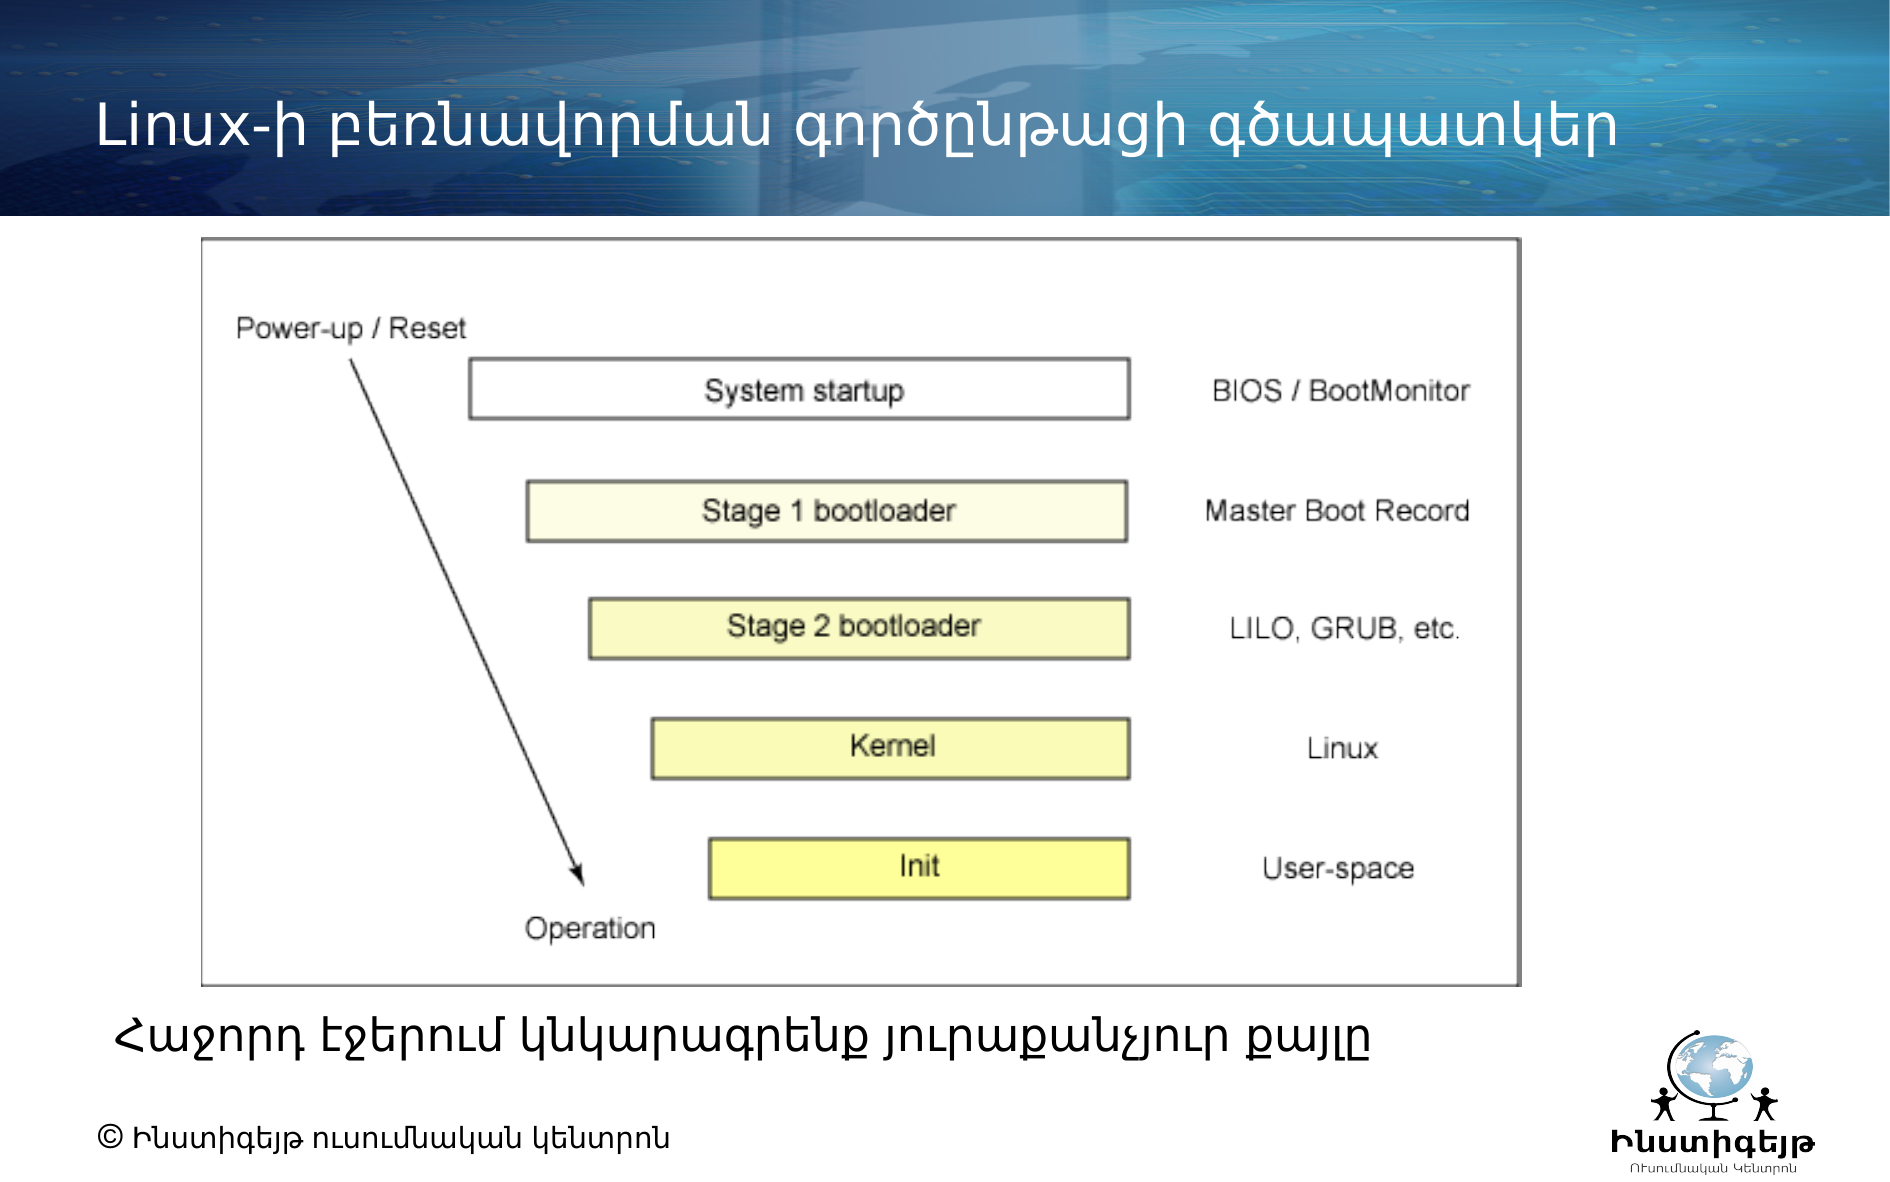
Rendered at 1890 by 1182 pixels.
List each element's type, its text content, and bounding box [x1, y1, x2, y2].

picture [1612, 1062, 1815, 1175]
title Linux-ի բեռնավորման գործընթացի գծապատկեր [94, 47, 1793, 217]
picture [0, 0, 1890, 216]
list Հաջորդ էջերում կնկարագրենք յուրաքանչյուր քայլը [59, 236, 1831, 1062]
picture [201, 237, 1522, 987]
